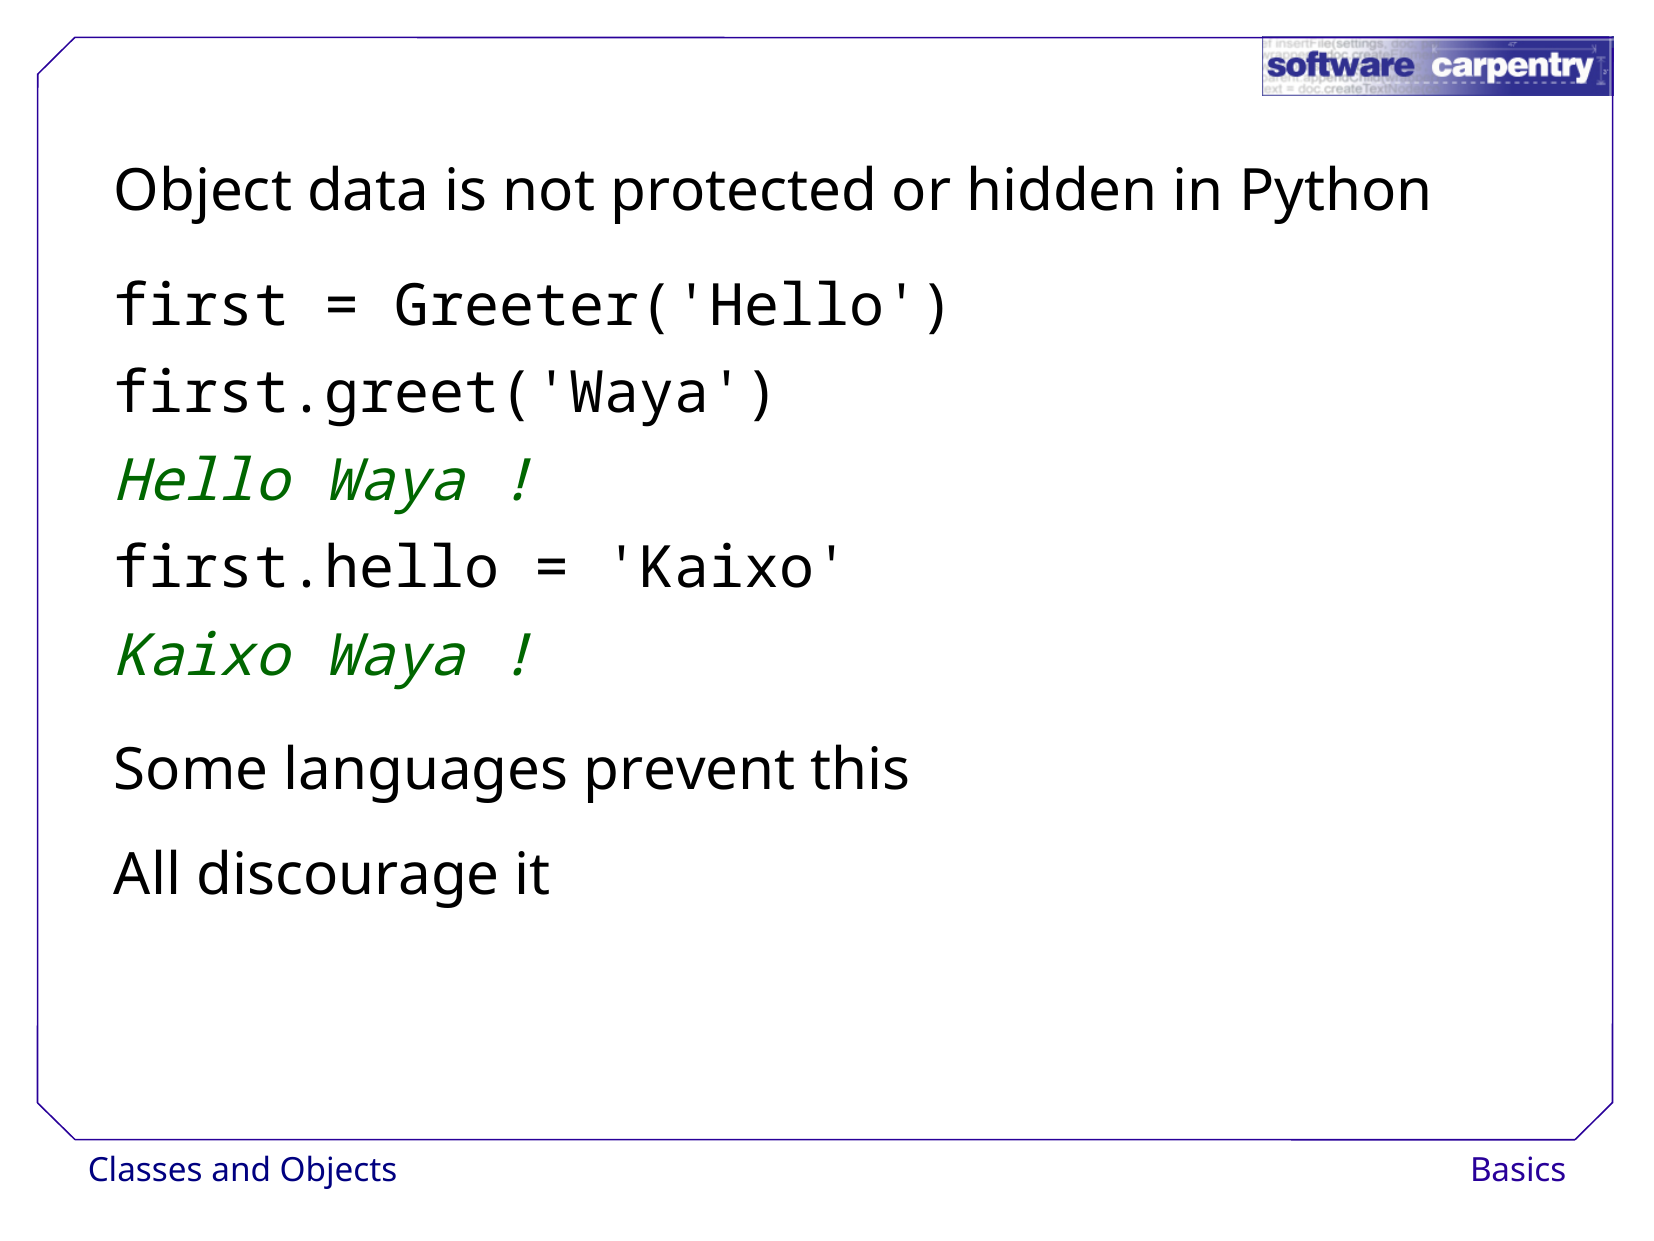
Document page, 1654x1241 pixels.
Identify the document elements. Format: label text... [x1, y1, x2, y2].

text_box first = Greeter('Hello') first.greet('Waya') Hello Waya ! first.hello = 'Kaixo' Kaixo Waya ! [99, 241, 1517, 688]
picture [1262, 36, 1614, 96]
text_box Object data is not protected or hidden in Python [99, 109, 1517, 231]
text_box Some languages prevent this All discourage it [99, 688, 1517, 915]
